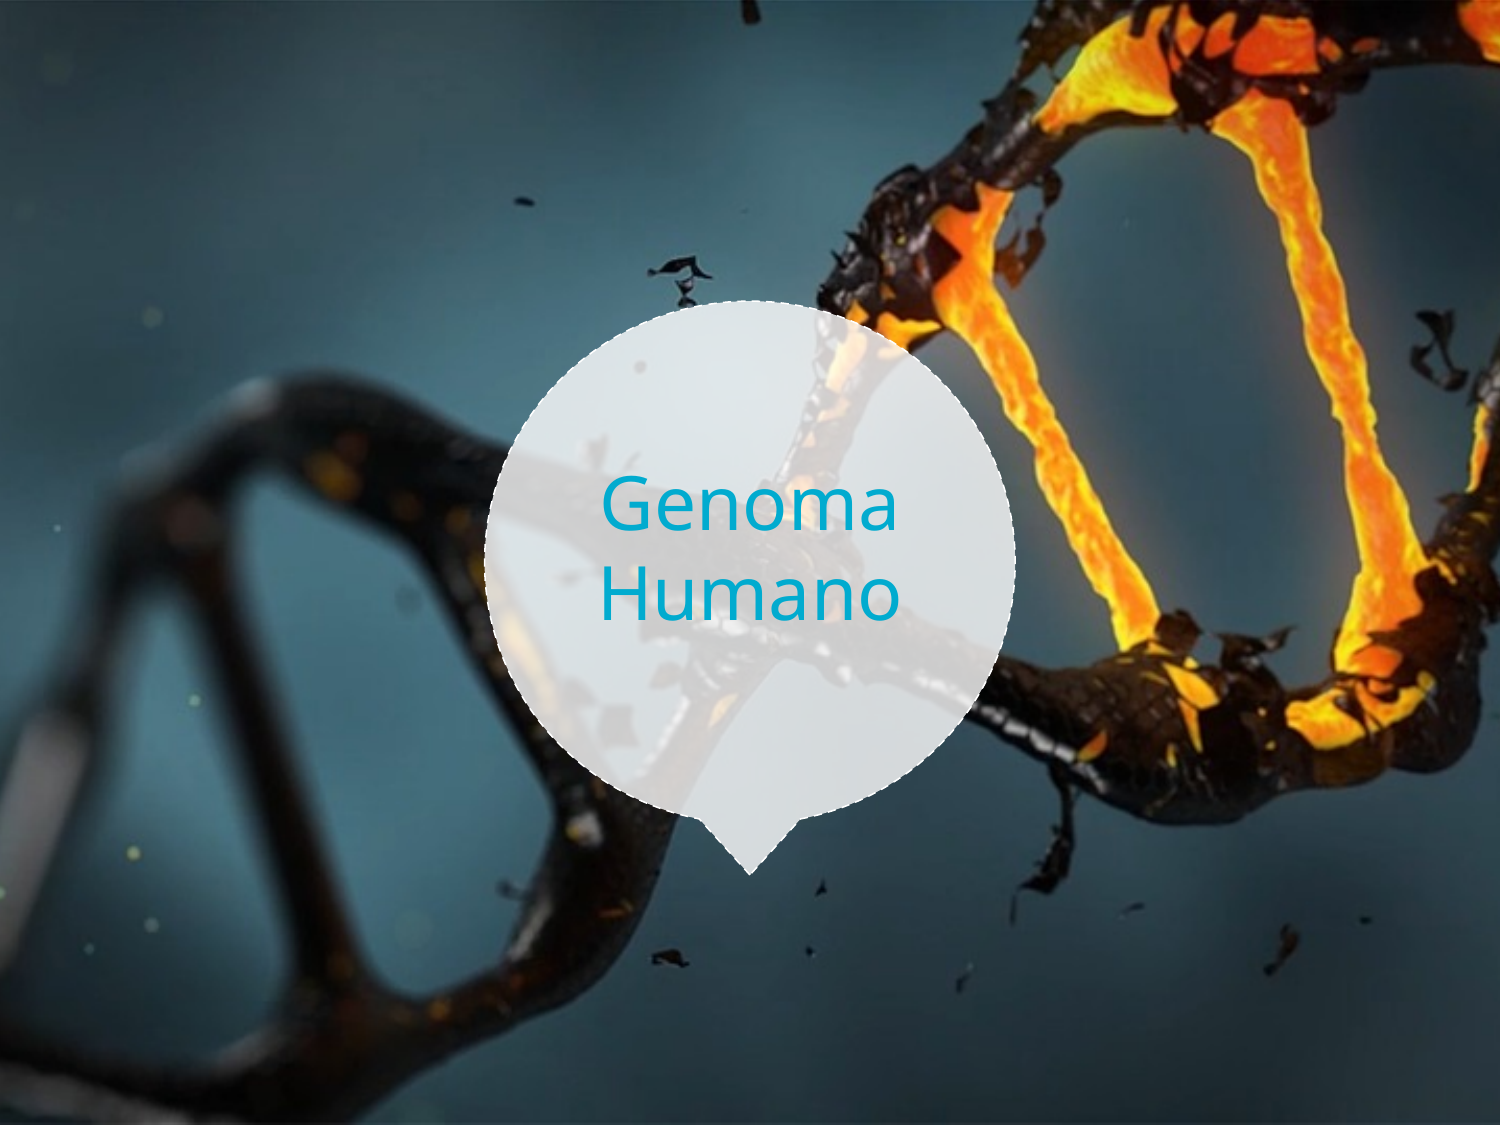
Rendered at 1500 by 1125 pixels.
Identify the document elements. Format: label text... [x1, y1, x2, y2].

picture [0, 0, 1500, 1125]
text_box Genoma Humano [484, 301, 1016, 875]
